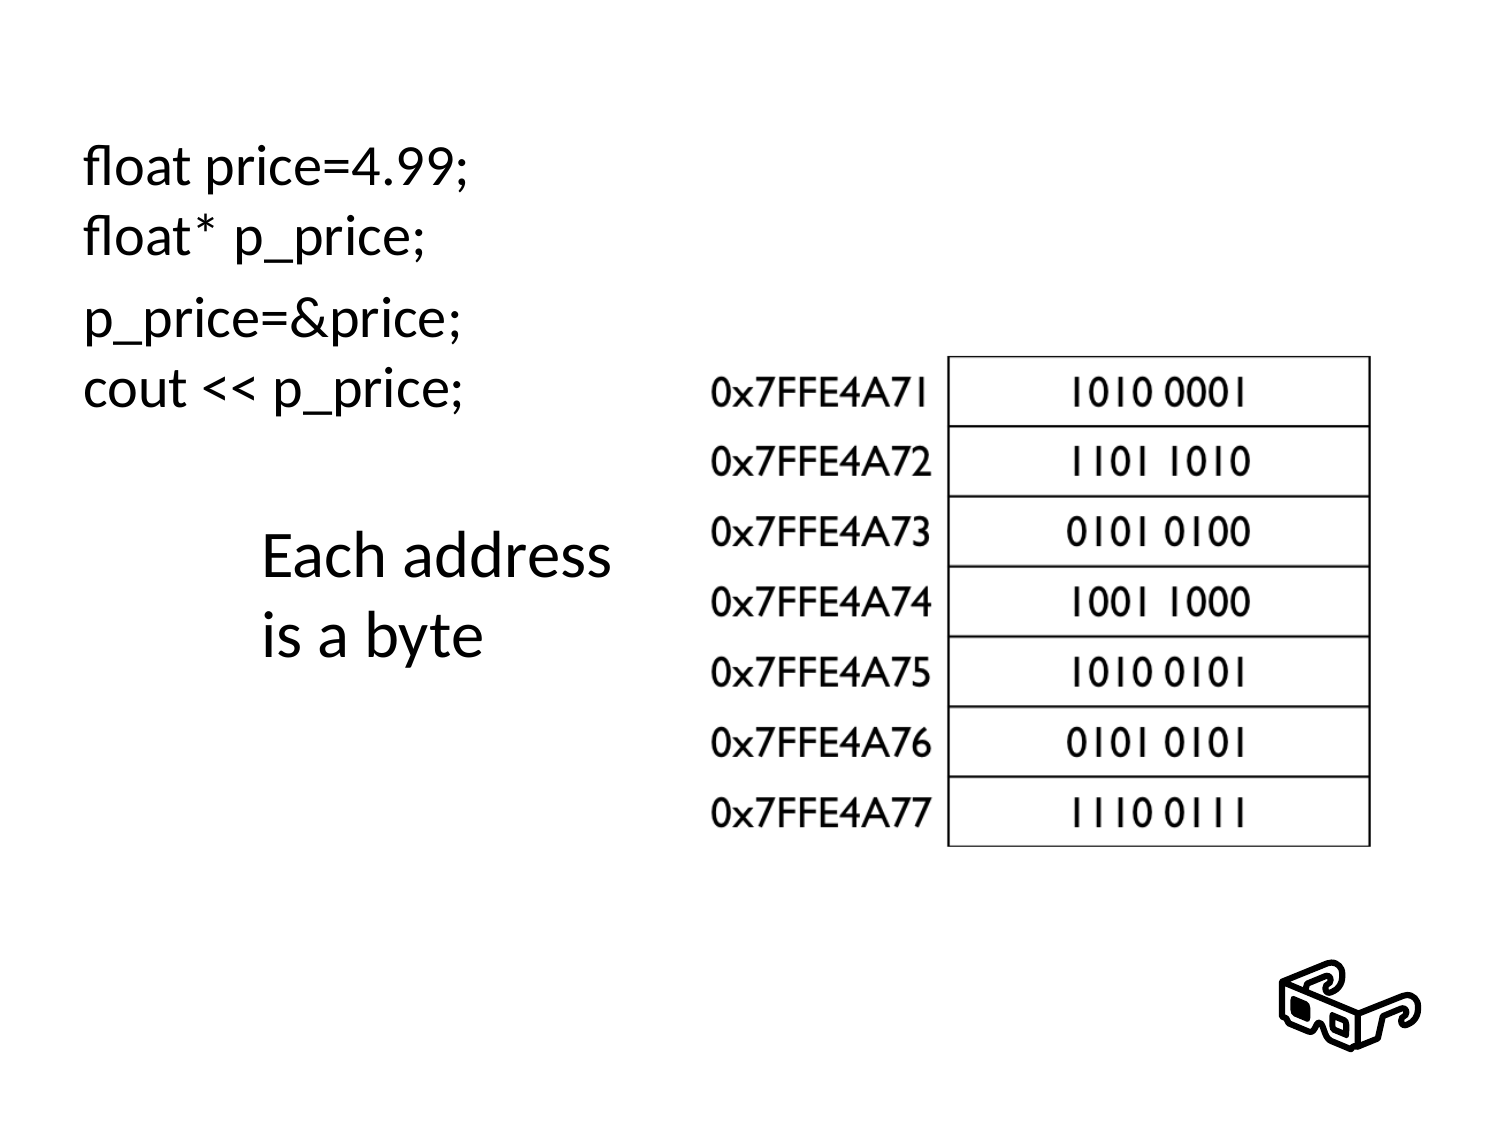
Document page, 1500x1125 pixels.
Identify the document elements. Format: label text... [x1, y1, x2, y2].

picture [1275, 929, 1425, 1080]
list float price=4.99; float* p_price; p_price=&price; cout << p_price; [68, 120, 1316, 863]
text_box Each address is a byte [246, 503, 636, 679]
picture [692, 348, 1372, 863]
